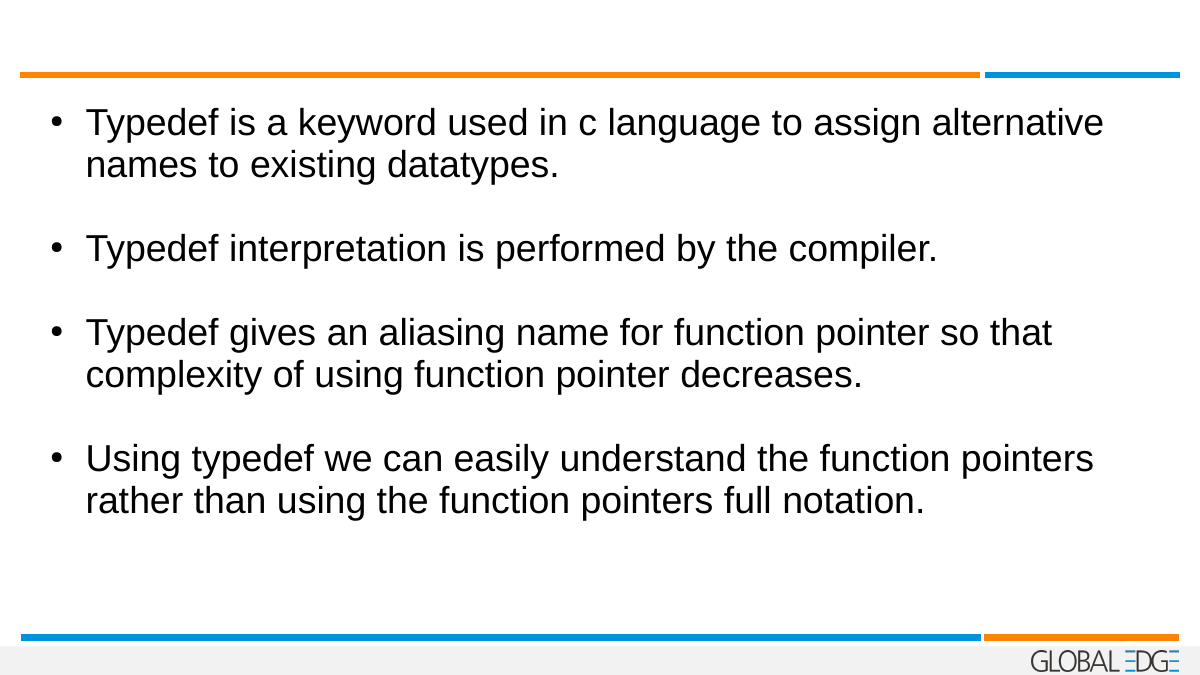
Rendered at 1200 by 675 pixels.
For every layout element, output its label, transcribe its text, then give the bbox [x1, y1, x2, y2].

picture [1031, 650, 1179, 672]
text_box Typedef is a keyword used in c language to assign alternative names to existing datatypes. Typedef interpretation is performed by the compiler. Typedef gives an aliasing name for function pointer so that complexity of using function pointer decreases. Using typedef we can easily understand the function pointers rather than using the function pointers full notation. [35, 94, 1170, 530]
